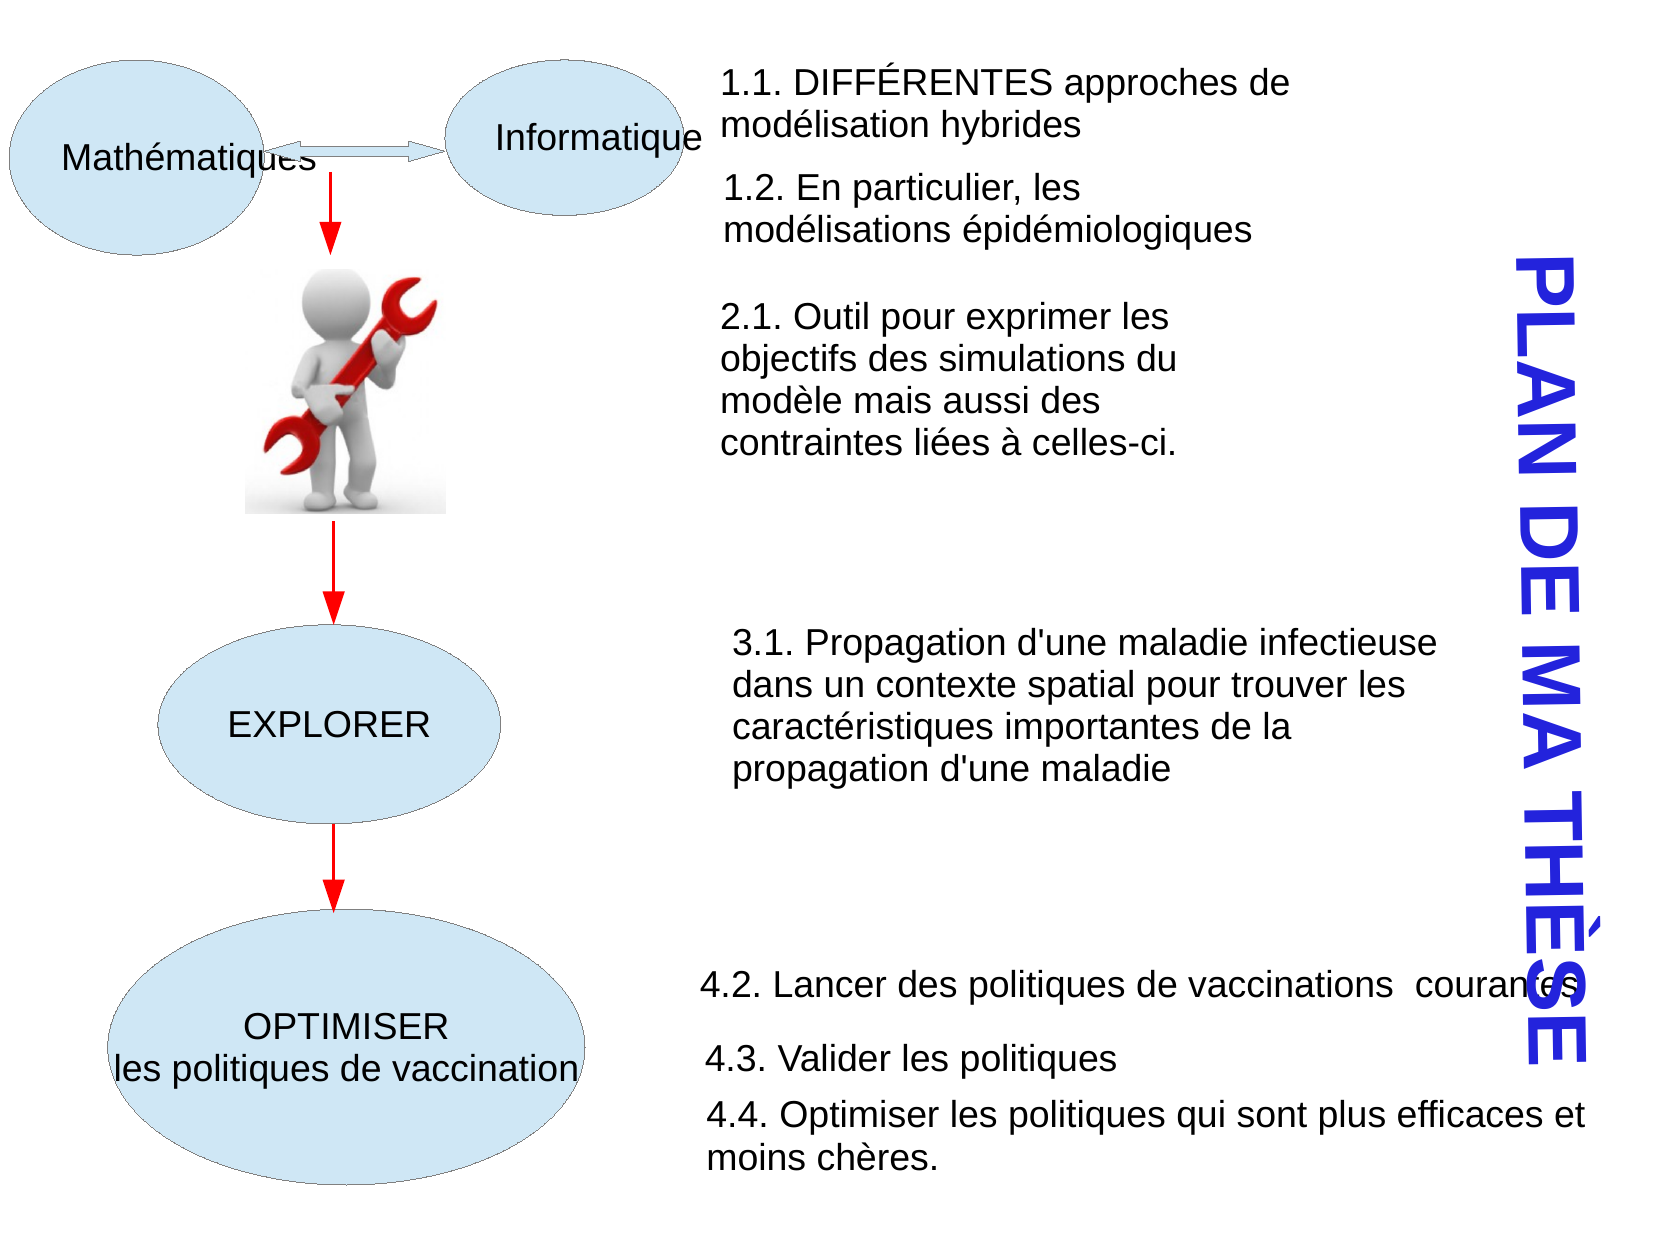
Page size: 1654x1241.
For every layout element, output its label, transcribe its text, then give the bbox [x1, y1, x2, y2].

text_box 2.1. Outil pour exprimer les objectifs des simulations du modèle mais aussi des contraintes liées à celles-ci. [705, 288, 1301, 471]
text_box Mathématiques [9, 60, 265, 256]
text_box EXPLORER [157, 624, 501, 824]
text_box 4.2. Lancer des politiques de vaccinations courantes [685, 956, 1502, 1013]
text_box 1.1. DIFFÉRENTES approches de modélisation hybrides [705, 54, 1328, 154]
text_box OPTIMISER les politiques de vaccination [107, 909, 586, 1186]
picture [245, 269, 446, 514]
text_box [264, 141, 445, 162]
text_box 1.2. En particulier, les modélisations épidémiologiques [708, 159, 1328, 259]
text_box Informatique [444, 59, 685, 216]
text_box 4.3. Valider les politiques [690, 1029, 1261, 1087]
text_box PLAN DE MA THÈSE [1490, 237, 1612, 1084]
text_box 3.1. Propagation d'une maladie infectieuse dans un contexte spatial pour trouver les caractéristiques importantes de la propagation d'une maladie [717, 614, 1453, 797]
text_box 4.4. Optimiser les politiques qui sont plus efficaces et moins chères. [691, 1086, 1621, 1186]
